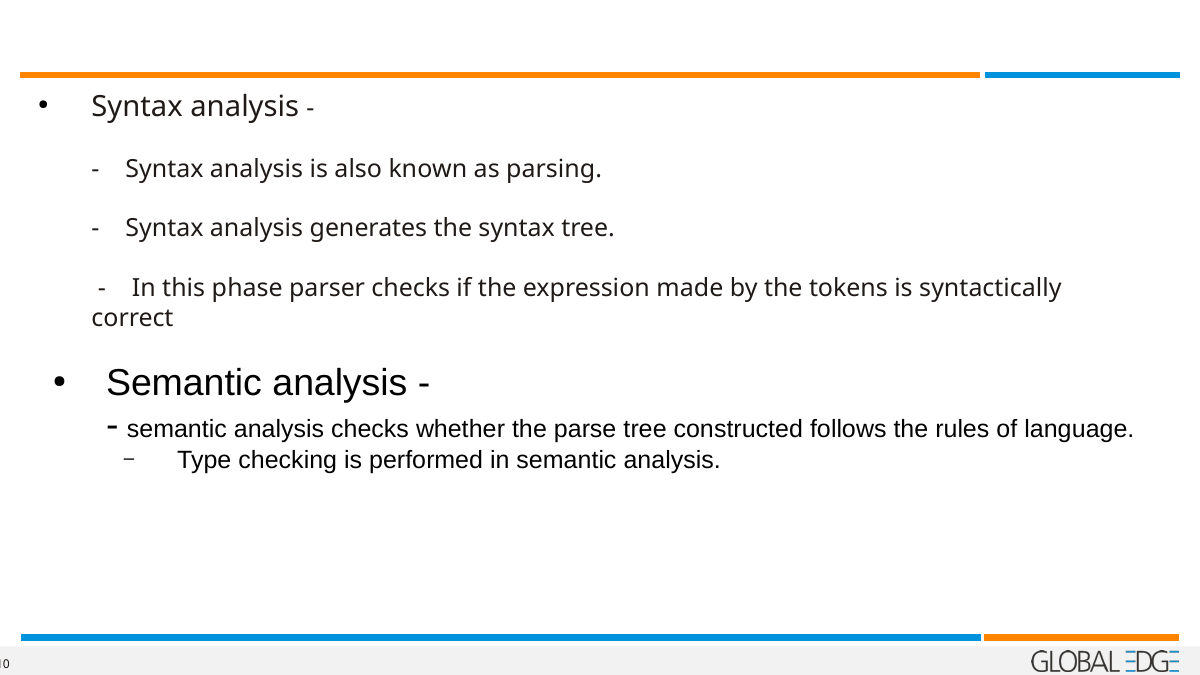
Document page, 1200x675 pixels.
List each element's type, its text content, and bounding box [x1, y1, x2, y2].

list Syntax analysis - - Syntax analysis is also known as parsing. - Syntax analysis generates the syntax tree. - In this phase parser checks if the expression made by the tokens is syntactically correct [20, 87, 1179, 628]
text_box Semantic analysis - - semantic analysis checks whether the parse tree constructed follows the rules of language. Type checking is performed in semantic analysis. [20, 354, 1172, 657]
picture [1031, 650, 1179, 672]
